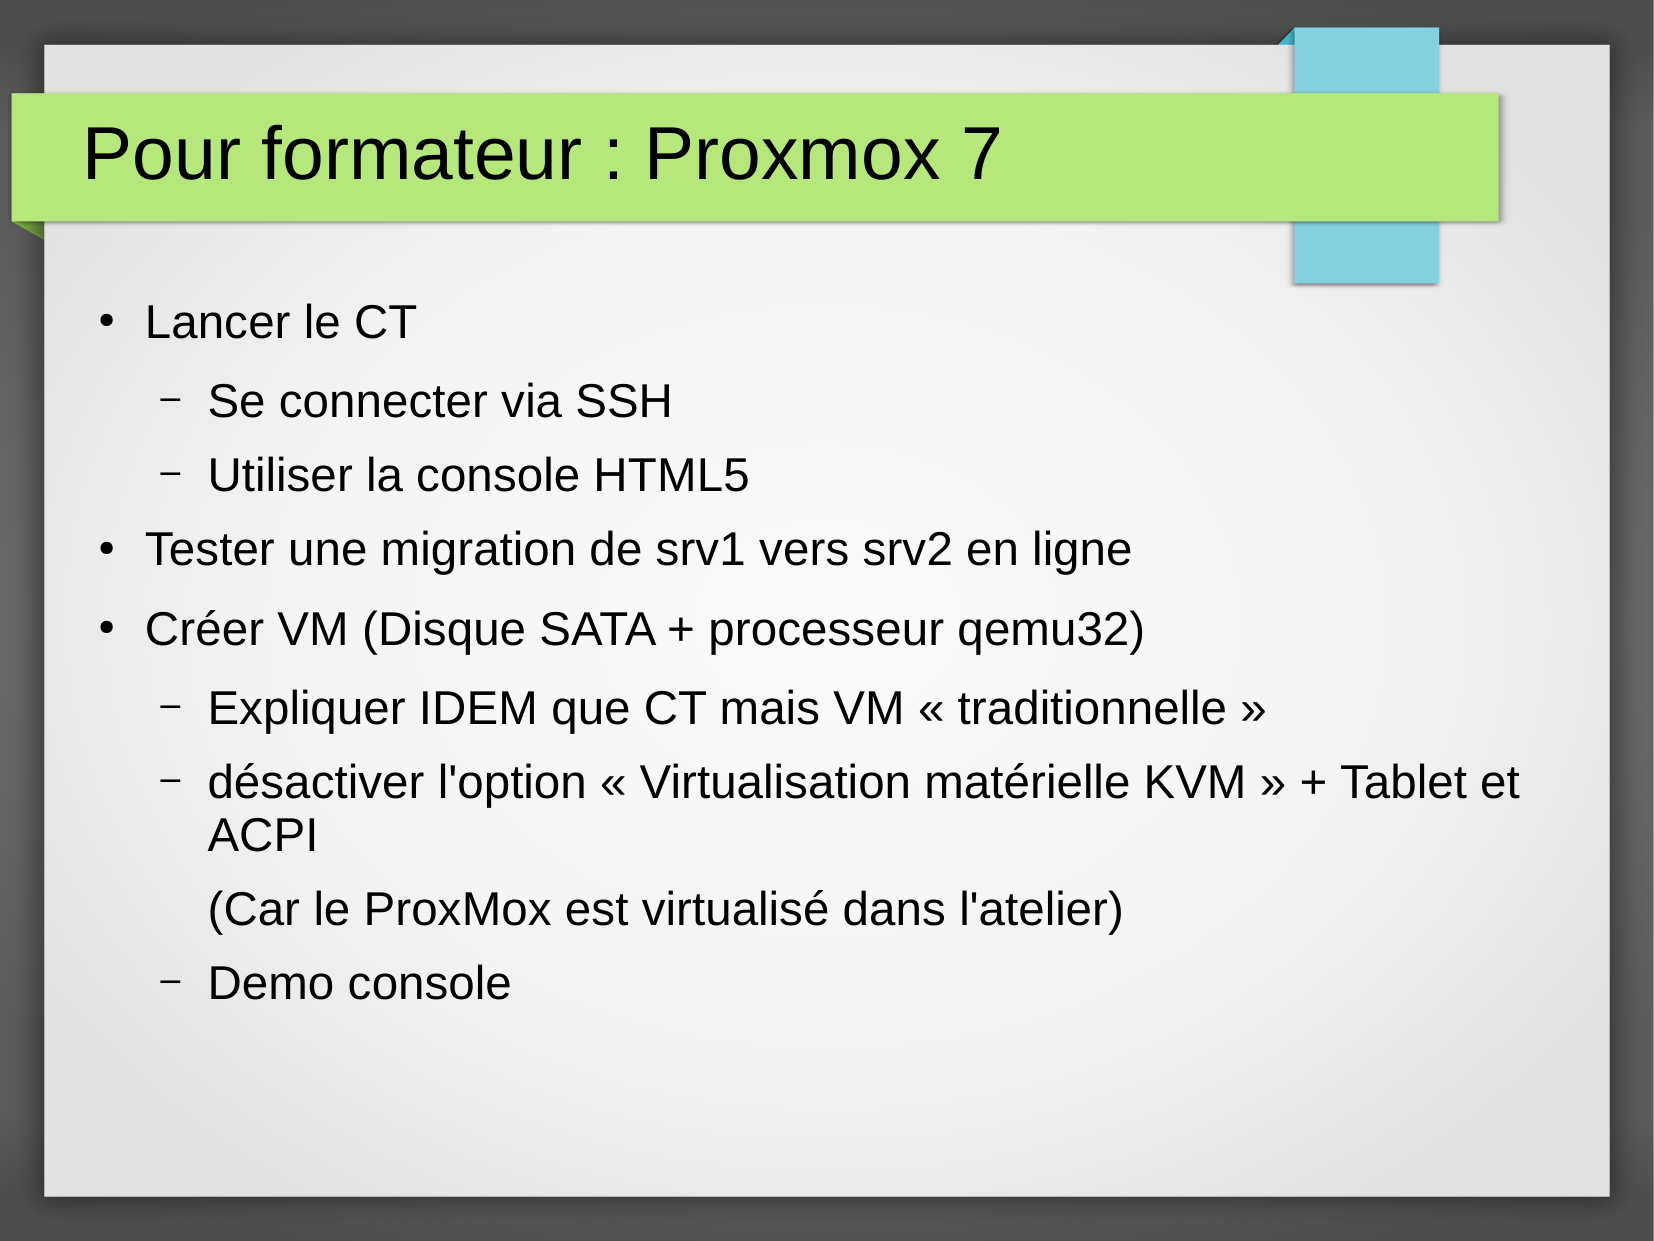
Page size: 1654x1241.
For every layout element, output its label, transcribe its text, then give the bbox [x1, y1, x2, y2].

title Pour formateur : Proxmox 7 [82, 94, 1264, 213]
picture [0, 0, 1654, 1241]
list Lancer le CT Se connecter via SSH Utiliser la console HTML5 Tester une migration de srv1 vers srv2 en ligne Créer VM (Disque SATA + processeur qemu32) Expliquer IDEM que CT mais VM « traditionnelle » désactiver l'option « Virtualisation matérielle KVM » + Tablet et ACPI (Car le ProxMox est virtualisé dans l'atelier) Demo console [82, 295, 1571, 1015]
